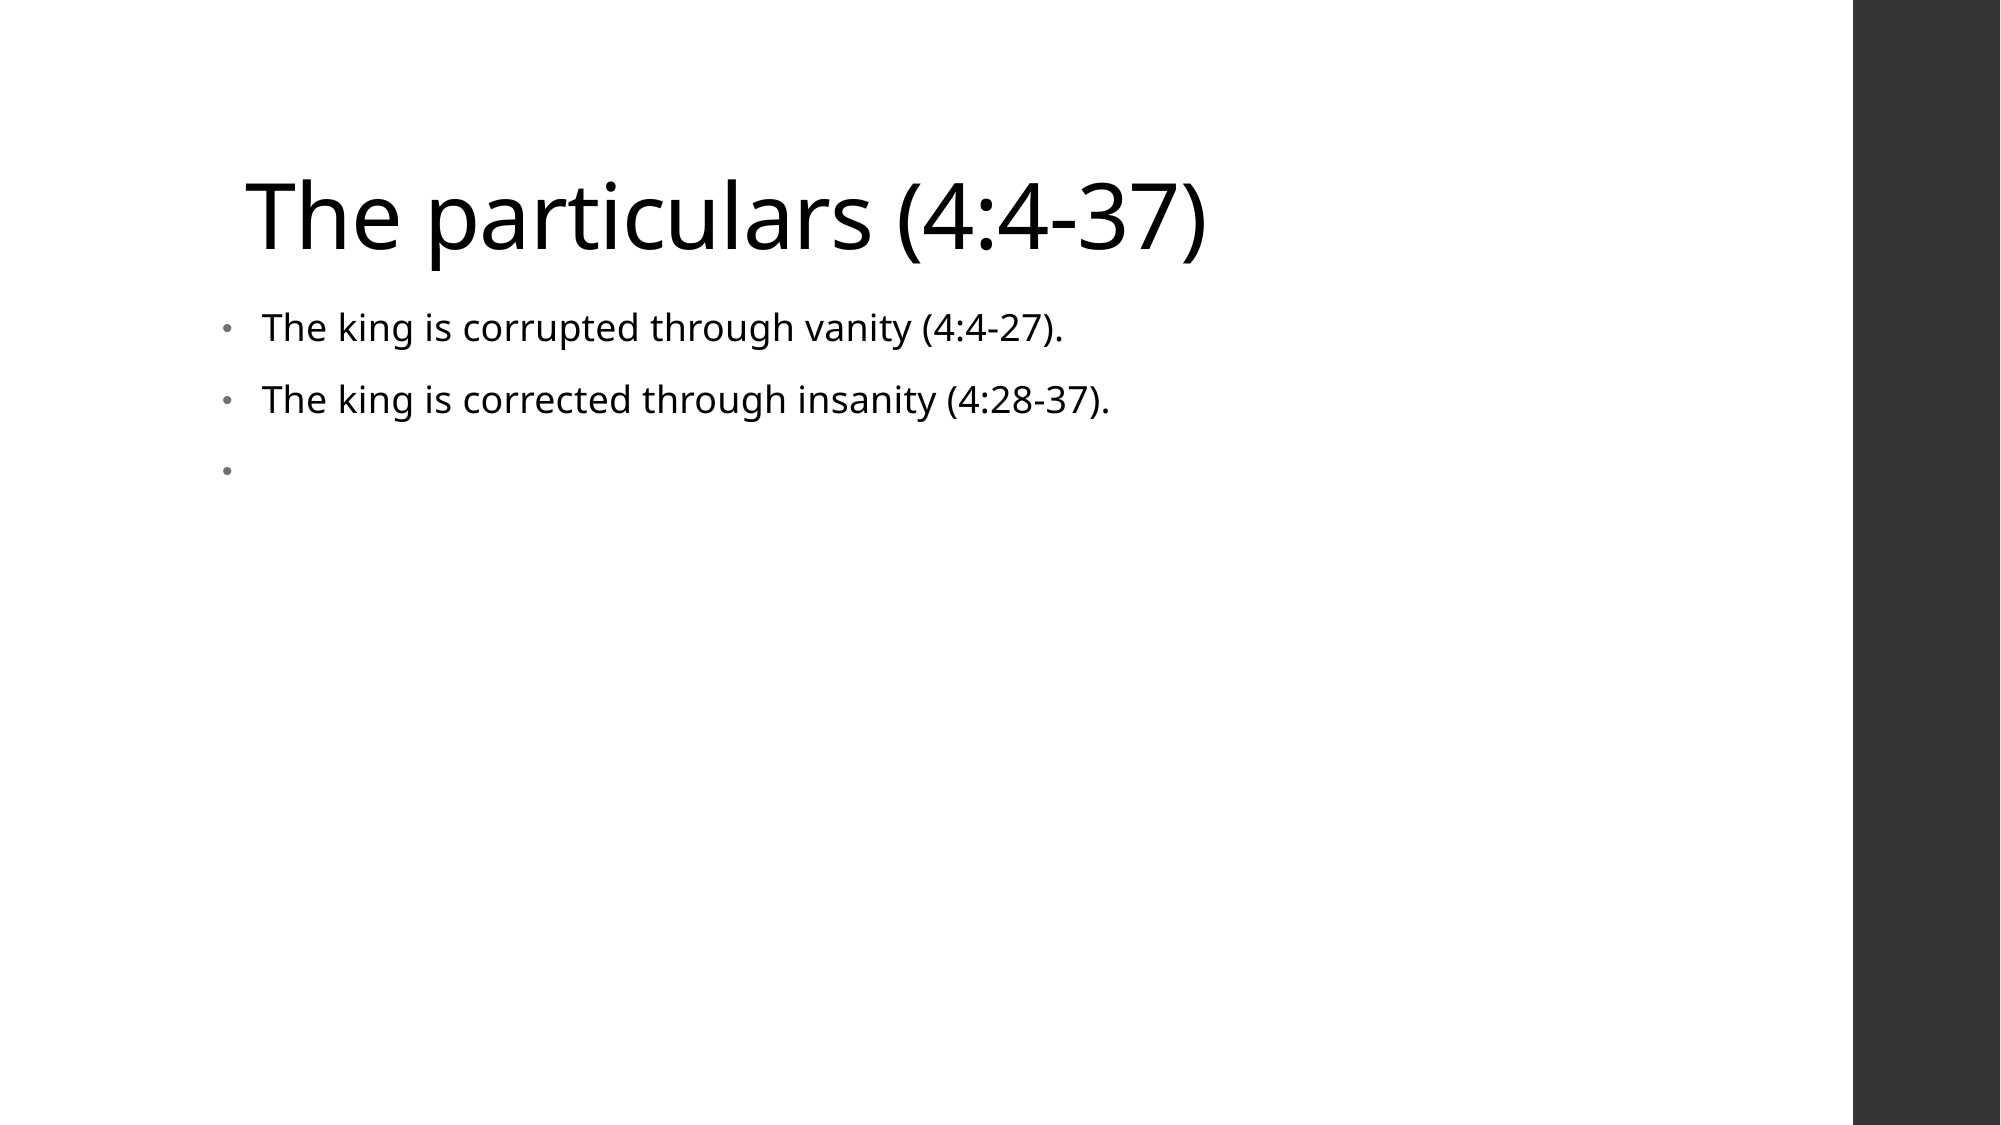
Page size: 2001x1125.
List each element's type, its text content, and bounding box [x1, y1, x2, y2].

list The king is corrupted through vanity (4:4-27). The king is corrected through insanity (4:28-37). [206, 299, 1617, 1014]
title The particulars (4:4-37) [206, 60, 1797, 278]
